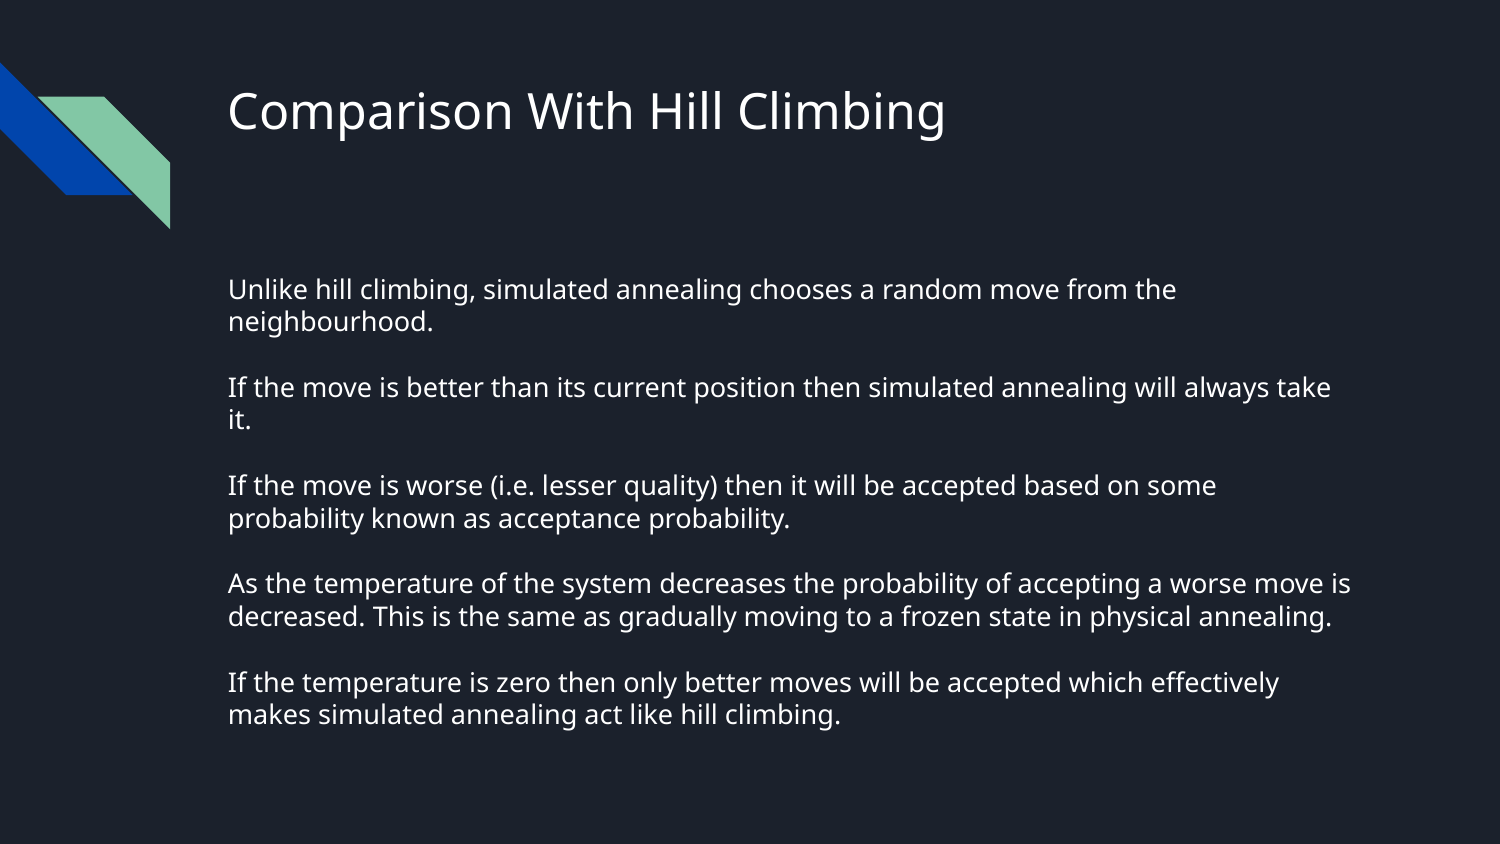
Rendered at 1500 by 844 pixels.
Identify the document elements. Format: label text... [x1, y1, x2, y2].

title Comparison With Hill Climbing [212, 64, 1368, 215]
list Unlike hill climbing, simulated annealing chooses a random move from the neighbourhood. If the move is better than its current position then simulated annealing will always take it. If the move is worse (i.e. lesser quality) then it will be accepted based on some probability known as acceptance probability. As the temperature of the system decreases the probability of accepting a worse move is decreased. This is the same as gradually moving to a frozen state in physical annealing. If the temperature is zero then only better moves will be accepted which effectively makes simulated annealing act like hill climbing. [212, 257, 1368, 735]
